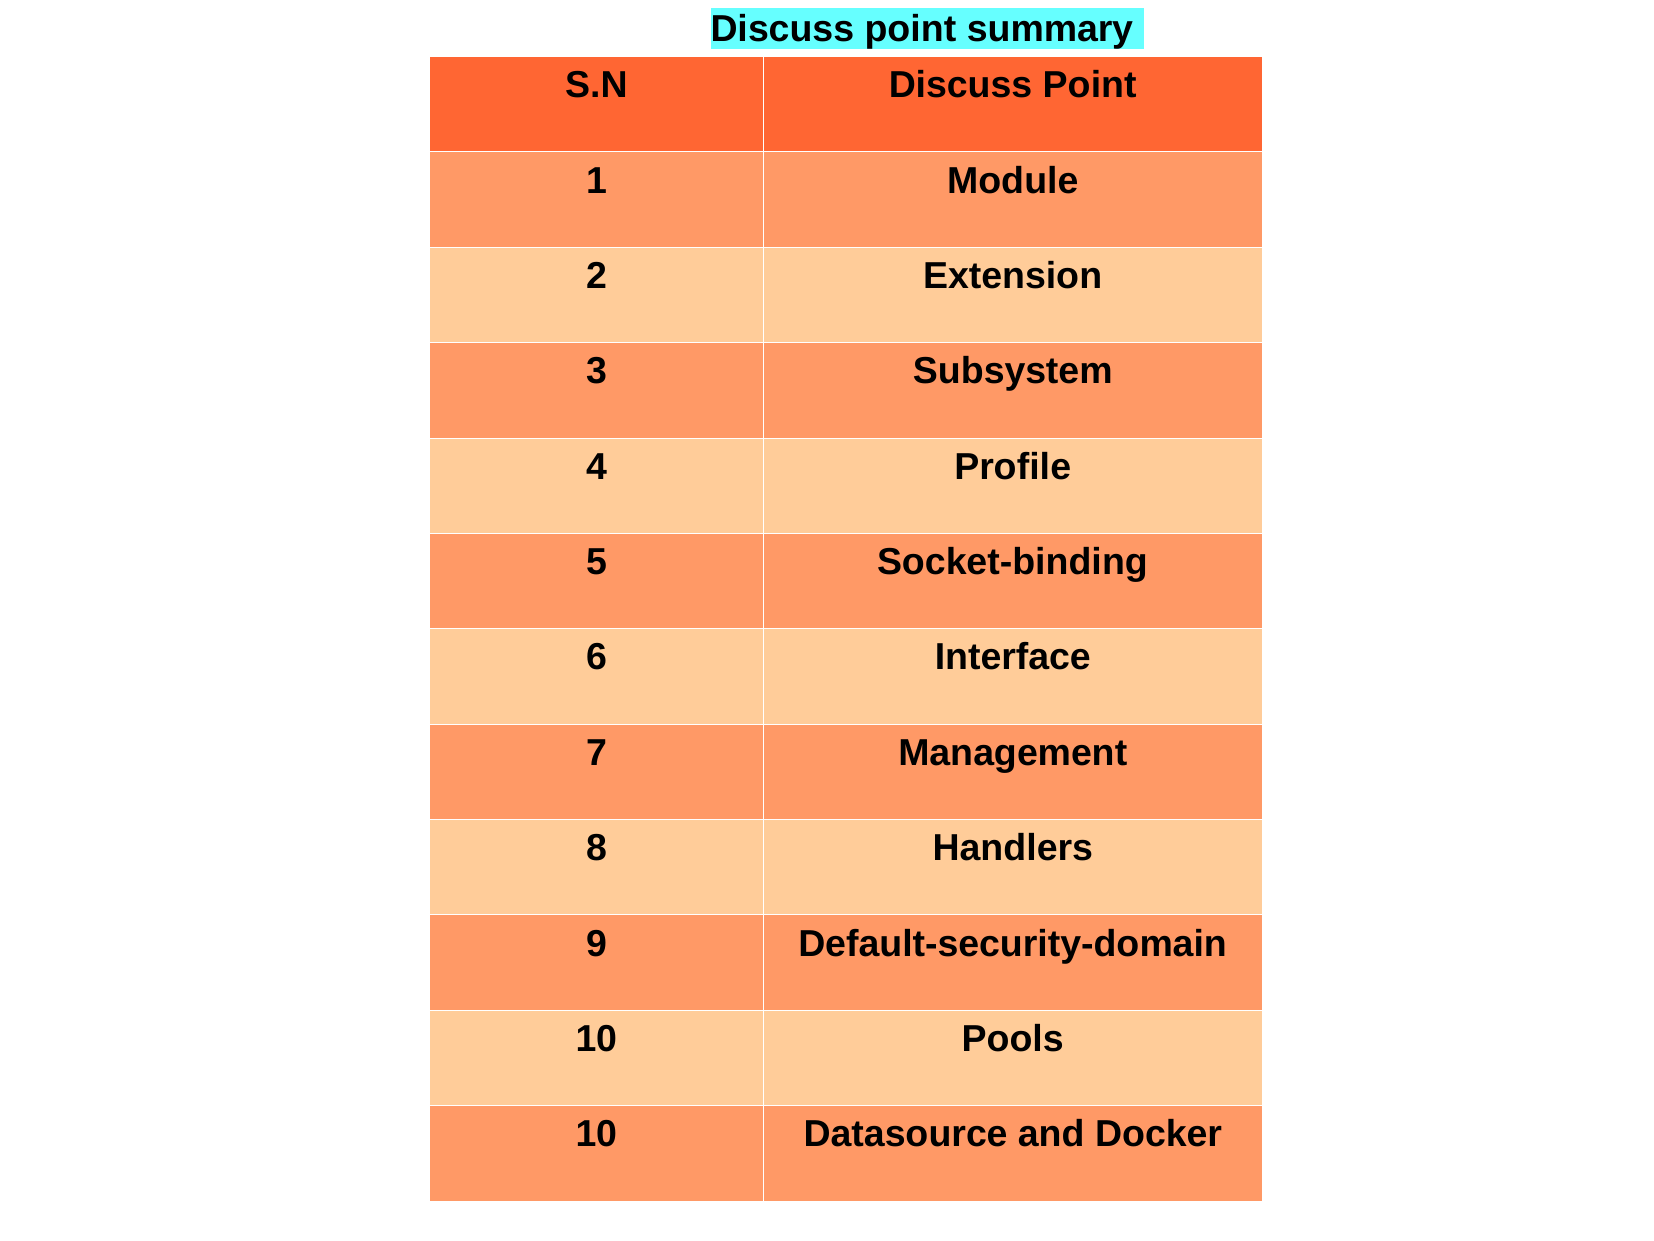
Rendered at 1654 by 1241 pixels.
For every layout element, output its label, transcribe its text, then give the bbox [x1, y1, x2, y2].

table_cell 4 [430, 439, 763, 533]
table_cell 10 [430, 1106, 763, 1201]
table_cell Profile [764, 439, 1262, 533]
table_cell 9 [430, 915, 763, 1010]
table_cell Subsystem [764, 343, 1262, 438]
table_cell 5 [430, 534, 763, 628]
table_cell 10 [430, 1011, 763, 1105]
text_box Discuss point summary [354, 0, 1501, 57]
table_cell 1 [430, 152, 763, 247]
table_cell Interface [764, 629, 1262, 724]
table_cell Module [764, 152, 1262, 247]
table_cell Pools [764, 1011, 1262, 1105]
table_cell Datasource and Docker [764, 1106, 1262, 1201]
table_cell 2 [430, 248, 763, 342]
table_cell Socket-binding [764, 534, 1262, 628]
table_cell 7 [430, 725, 763, 819]
table_cell Default-security-domain [764, 915, 1262, 1010]
table_cell 8 [430, 820, 763, 914]
table_cell 3 [430, 343, 763, 438]
table_header S.N [430, 57, 763, 151]
table_cell Management [764, 725, 1262, 819]
table_header Discuss Point [764, 57, 1262, 151]
table_cell Extension [764, 248, 1262, 342]
table_cell Handlers [764, 820, 1262, 914]
table_cell 6 [430, 629, 763, 724]
